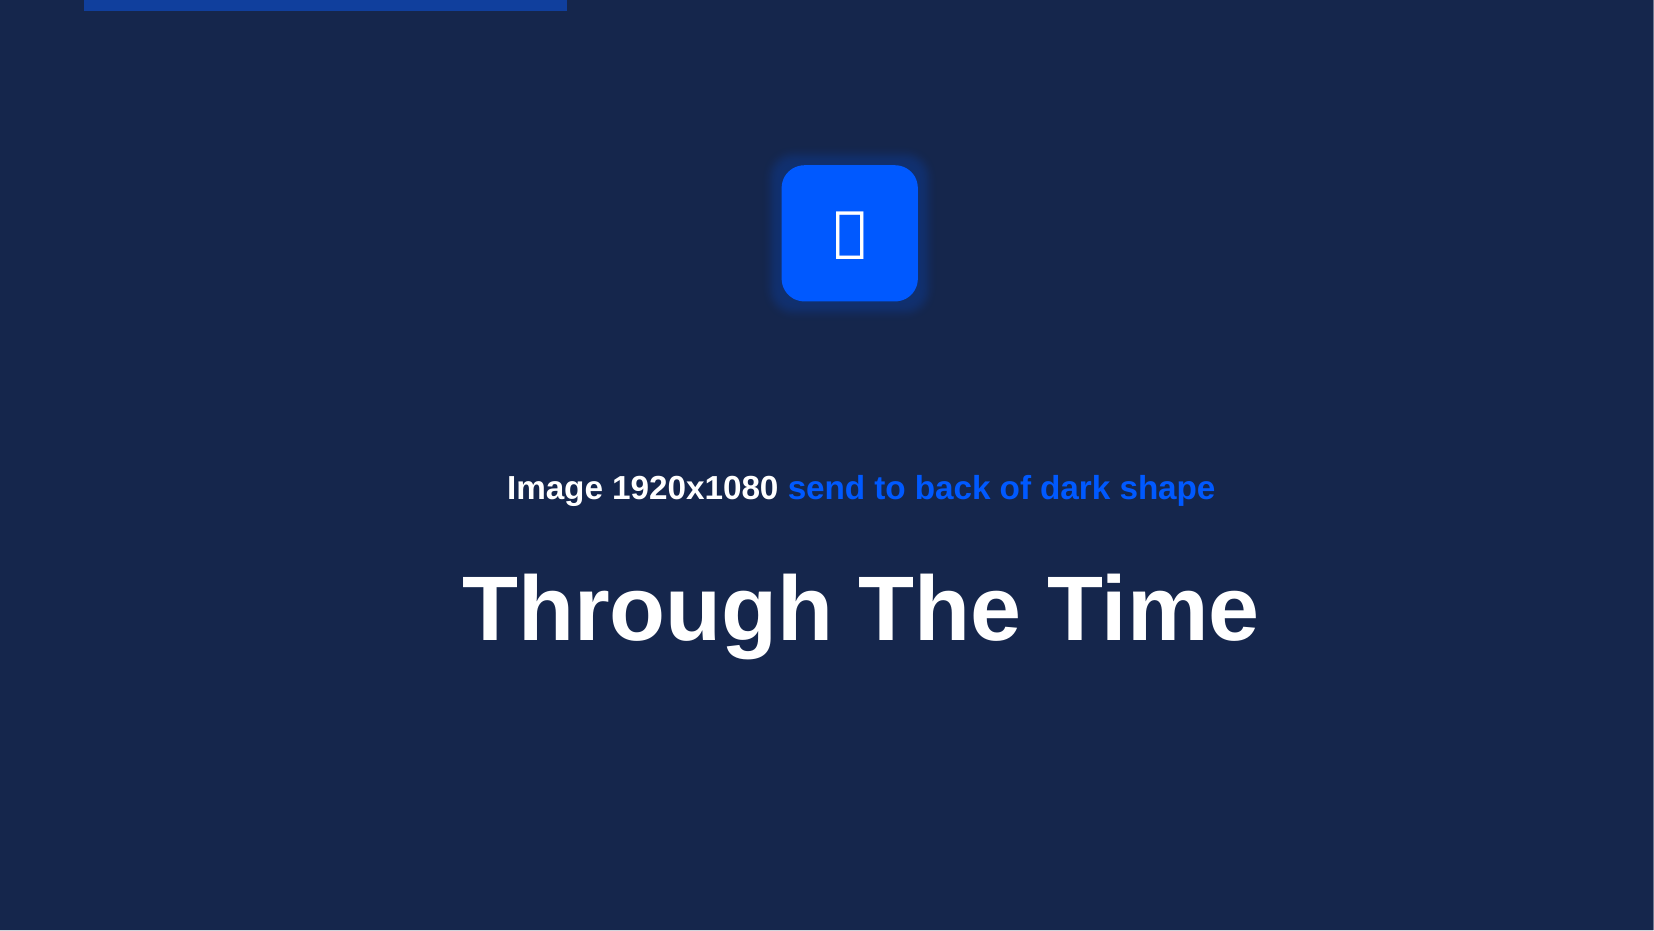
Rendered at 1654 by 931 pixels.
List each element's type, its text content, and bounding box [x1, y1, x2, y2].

text_box  [781, 165, 918, 302]
text_box [0, 0, 1654, 931]
text_box Image 1920x1080 send to back of dark shape Through The Time [187, 350, 1501, 761]
